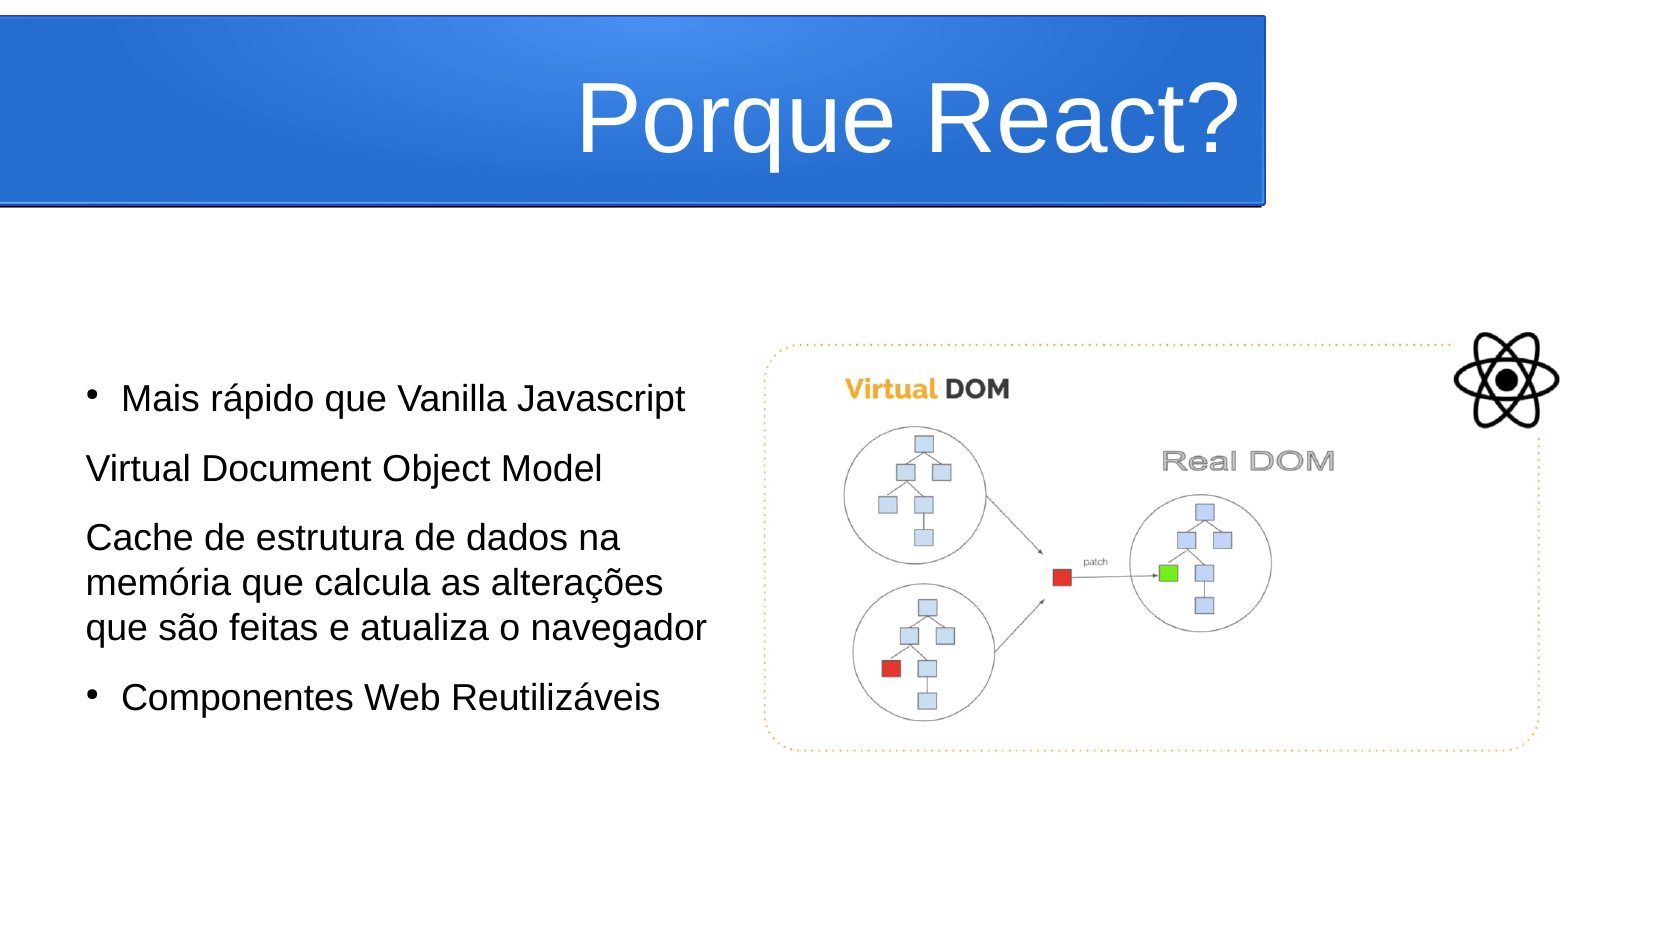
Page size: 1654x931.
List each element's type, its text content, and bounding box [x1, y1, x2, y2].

picture [759, 327, 1573, 756]
picture [0, 13, 1269, 211]
text_box Porque React? [560, 44, 1264, 180]
text_box Mais rápido que Vanilla Javascript Virtual Document Object Model Cache de estrutura de dados na memória que calcula as alterações que são feitas e atualiza o navegador Componentes Web Reutilizáveis [70, 366, 744, 726]
